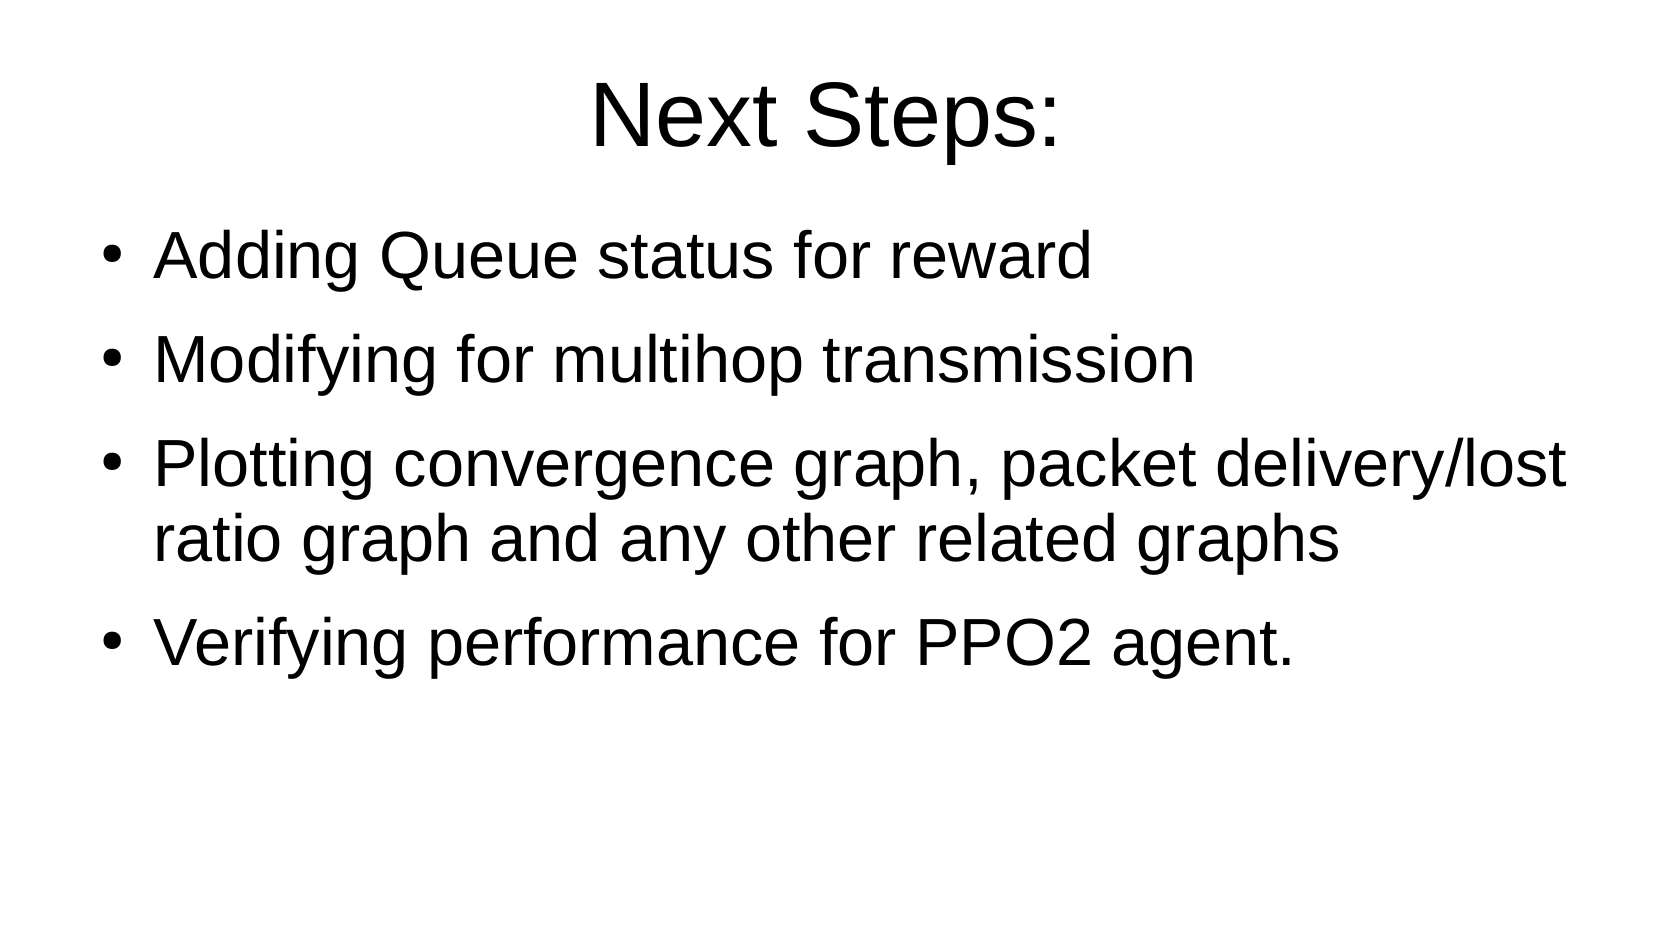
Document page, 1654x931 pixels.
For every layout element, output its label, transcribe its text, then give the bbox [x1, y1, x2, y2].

list Adding Queue status for reward Modifying for multihop transmission Plotting convergence graph, packet delivery/lost ratio graph and any other related graphs Verifying performance for PPO2 agent. [82, 217, 1571, 758]
title Next Steps: [82, 37, 1571, 193]
